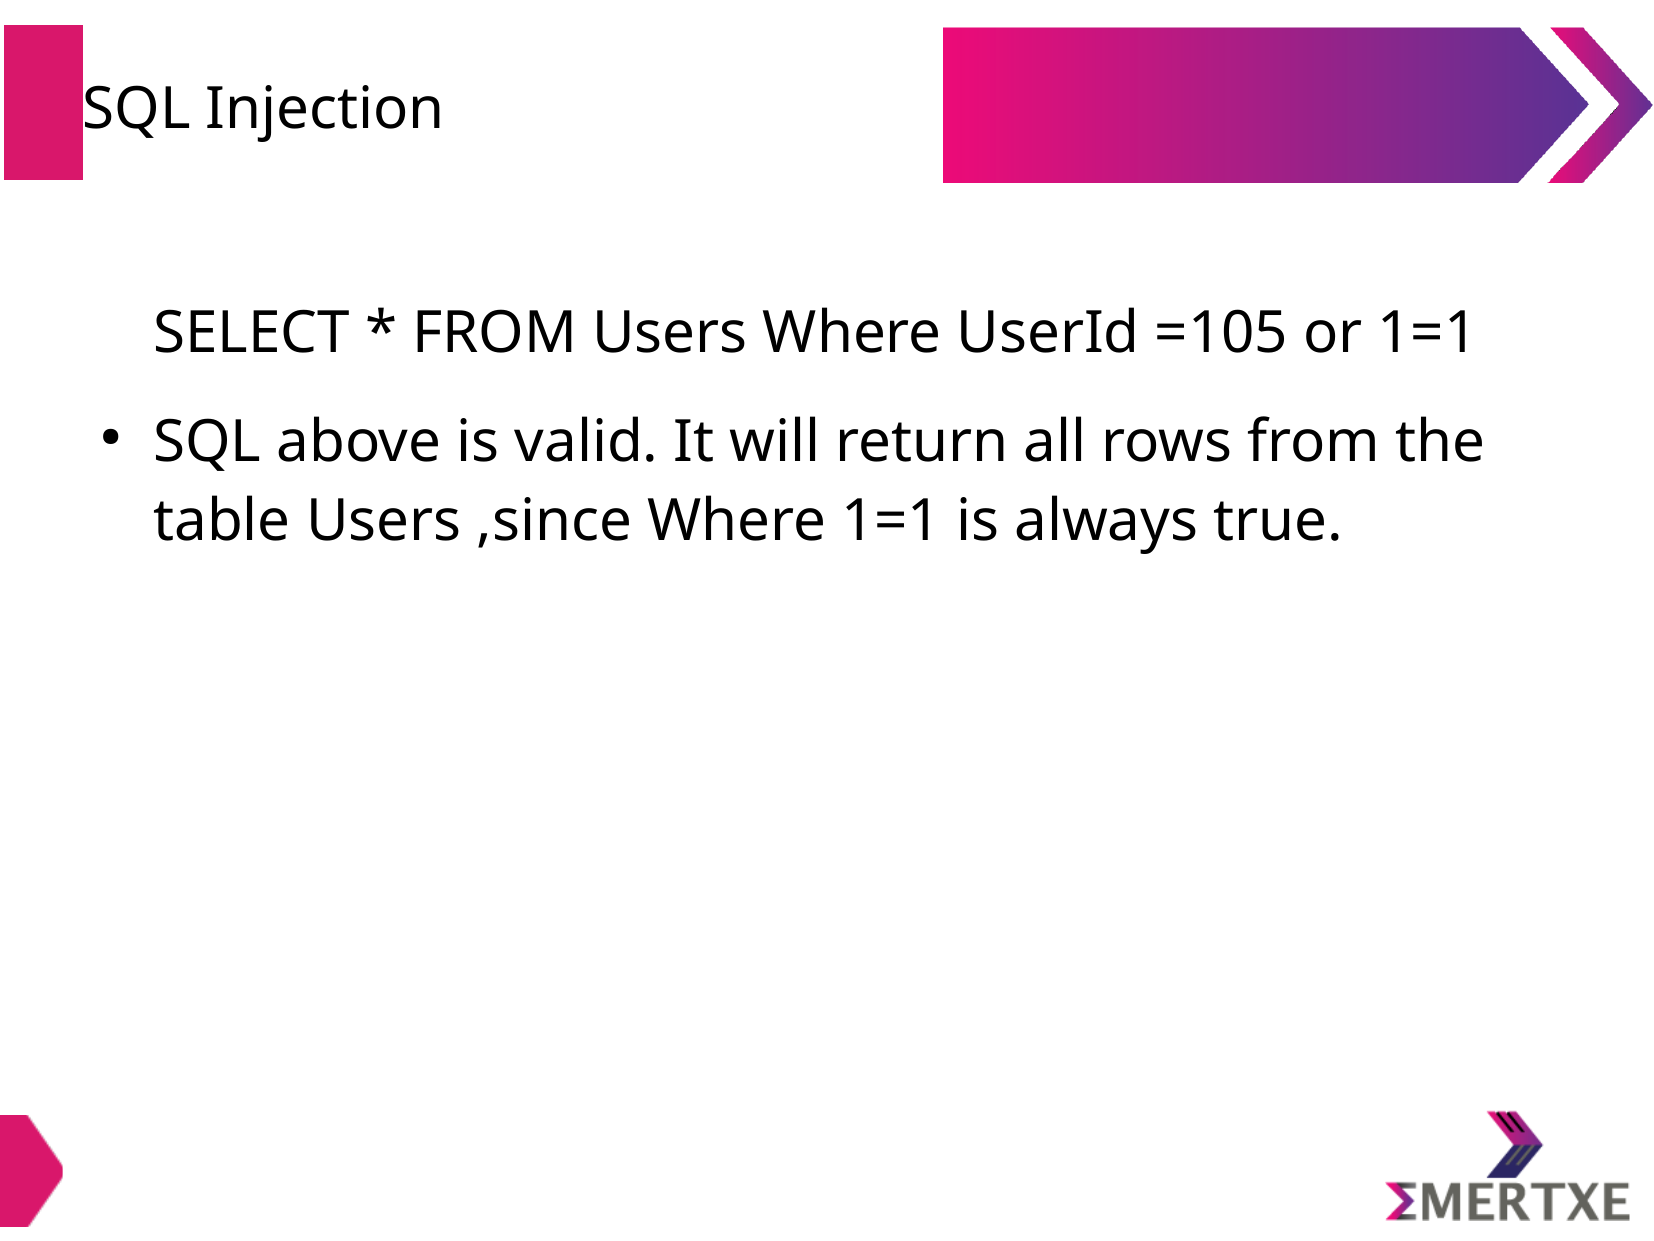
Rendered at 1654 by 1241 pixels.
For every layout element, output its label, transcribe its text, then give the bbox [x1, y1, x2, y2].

picture [1385, 1107, 1631, 1221]
list SELECT * FROM Users Where UserId =105 or 1=1 SQL above is valid. It will return all rows from the table Users ,since Where 1=1 is always true. [82, 290, 1571, 1010]
picture [1571, 27, 1653, 183]
title SQL Injection [82, 2, 1571, 210]
